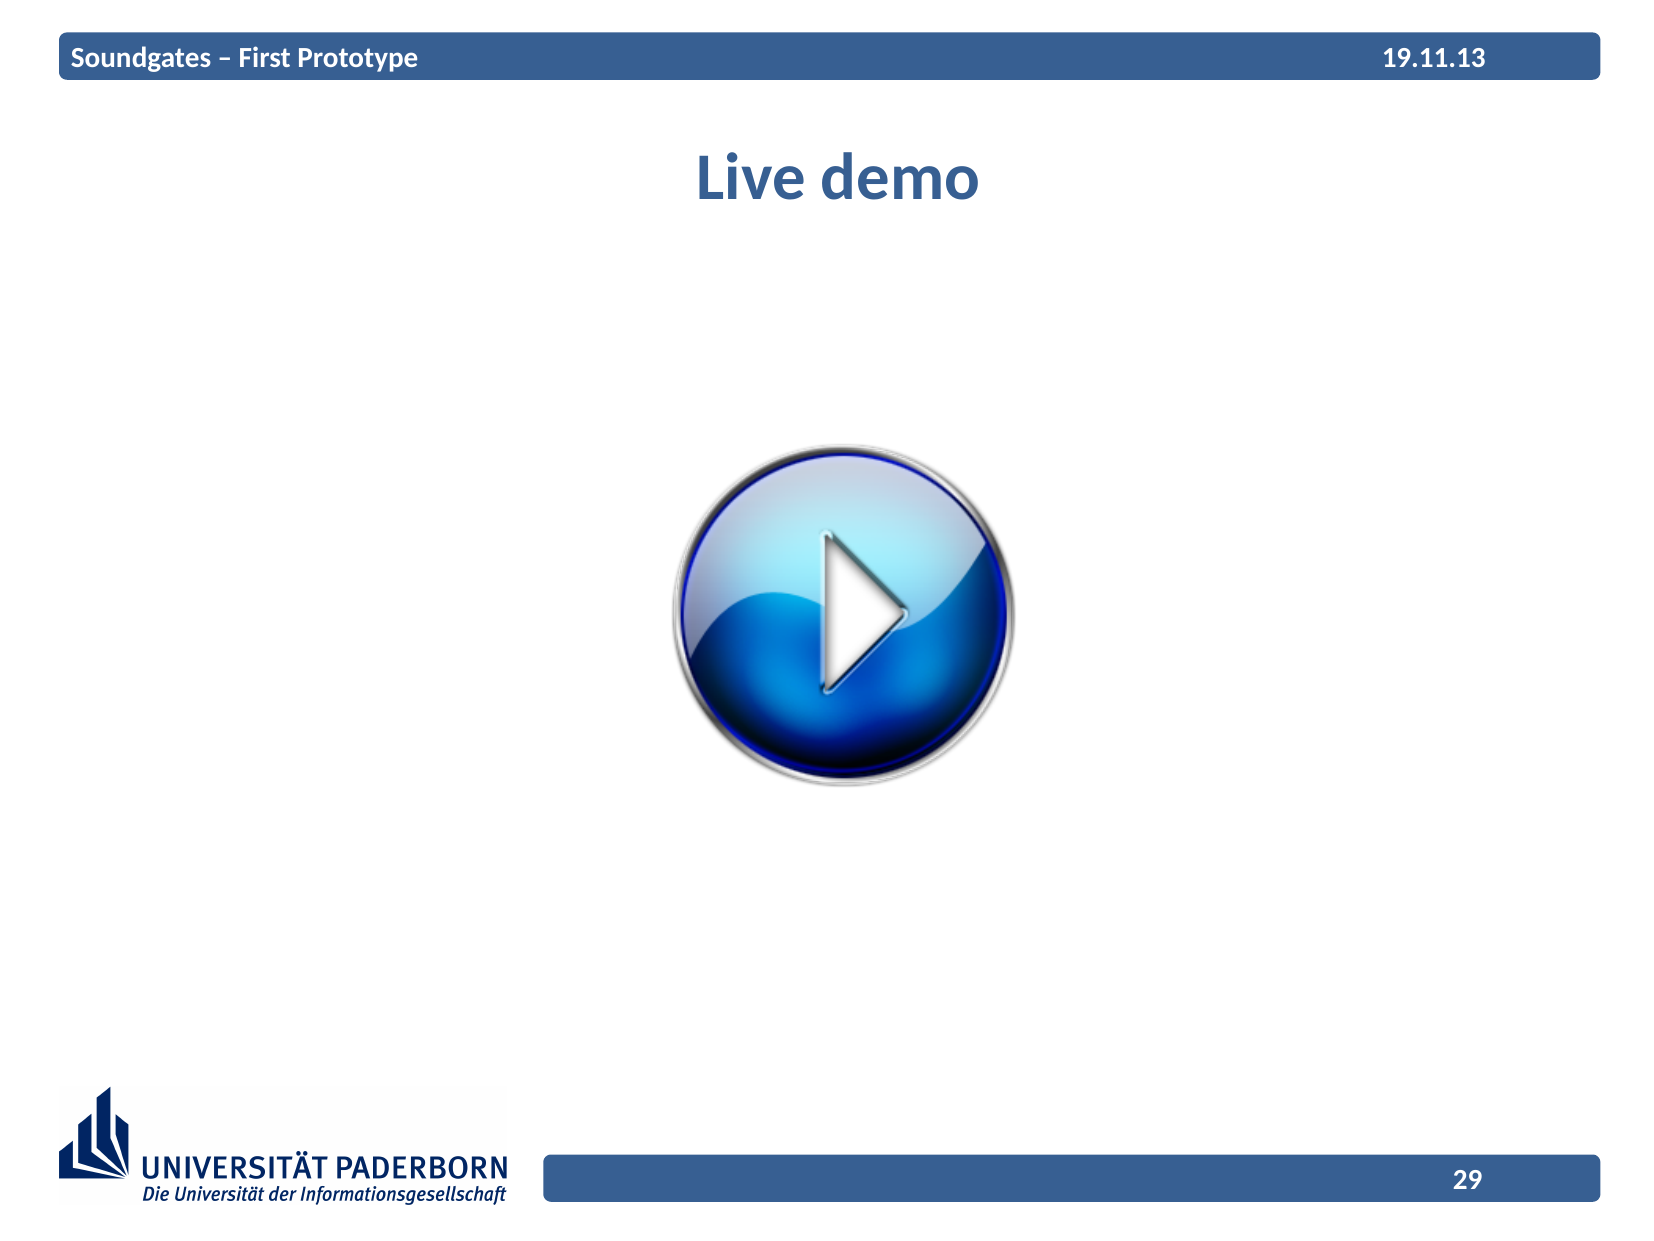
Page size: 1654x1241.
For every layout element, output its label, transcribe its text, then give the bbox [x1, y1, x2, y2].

picture [648, 425, 1040, 816]
text_box Soundgates – First Prototype [70, 32, 1359, 80]
text_box <number> [1452, 1154, 1583, 1202]
picture [59, 1086, 507, 1205]
title Live demo [82, 121, 1595, 225]
text_box 19.11.13 [1381, 32, 1583, 80]
